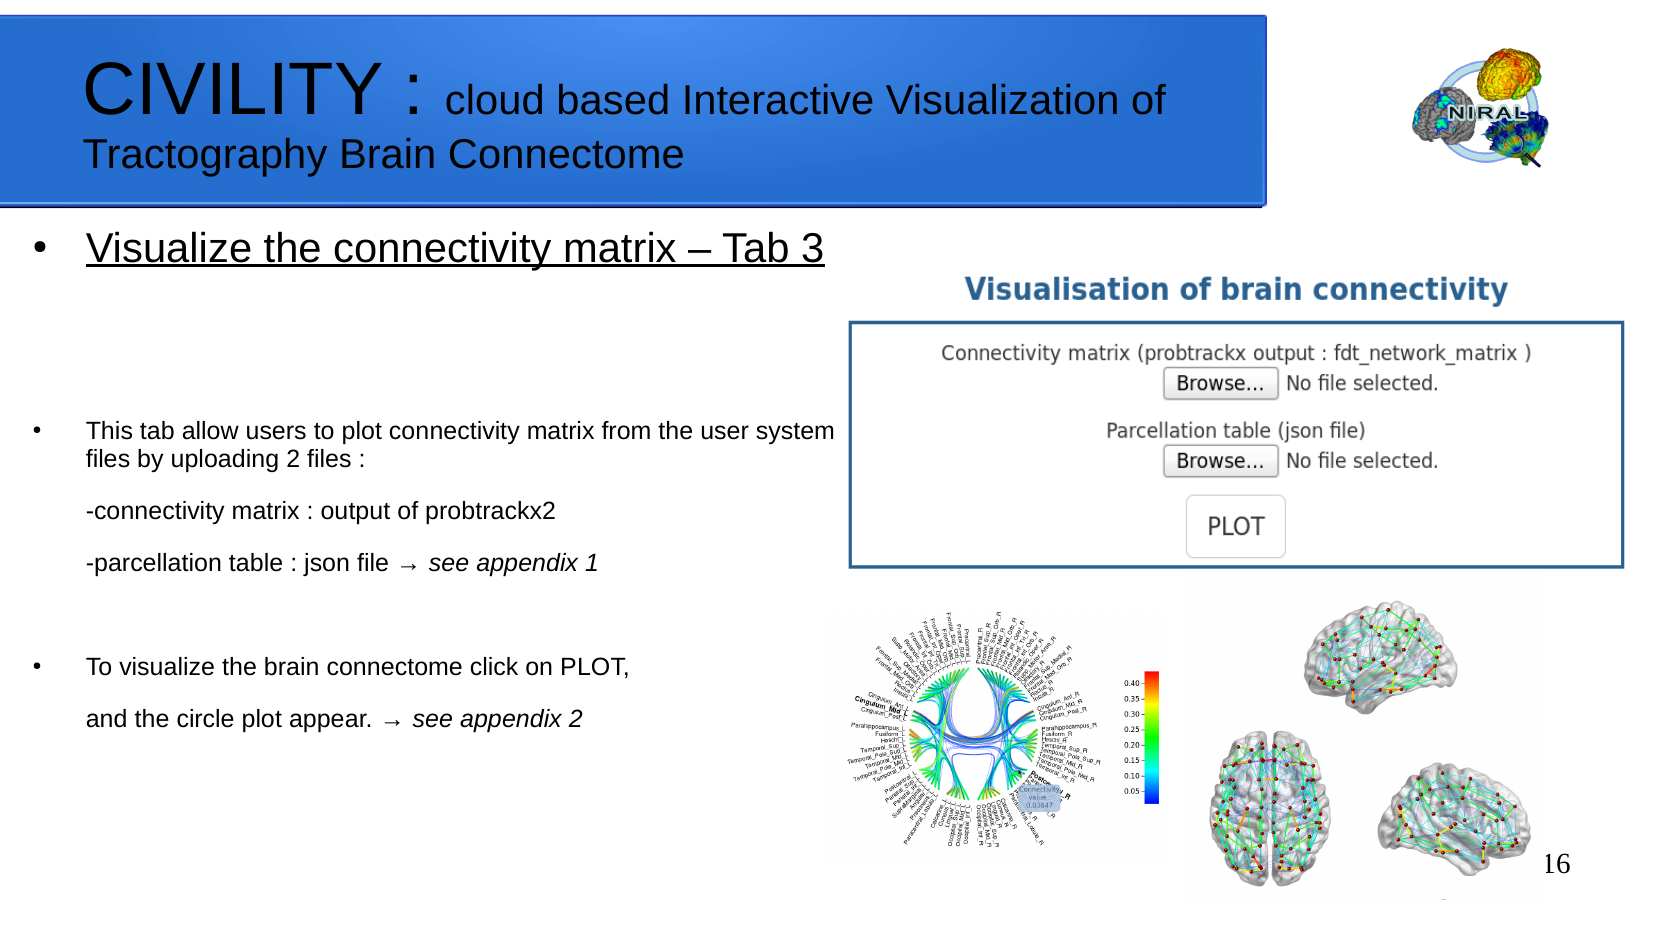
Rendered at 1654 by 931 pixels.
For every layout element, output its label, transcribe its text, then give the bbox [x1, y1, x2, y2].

list Visualize the connectivity matrix – Tab 3 This tab allow users to plot connectivity matrix from the user system files by uploading 2 files : -connectivity matrix : output of probtrackx2 -parcellation table : json file → see appendix 1 To visualize the brain connectome click on PLOT, and the circle plot appear. → see appendix 2 [15, 224, 841, 764]
picture [837, 249, 1636, 901]
title CIVILITY : cloud based Interactive Visualization of Tractography Brain Connectome [82, 35, 1235, 189]
picture [0, 13, 1270, 212]
picture [1395, 21, 1576, 196]
picture [825, 612, 1171, 861]
